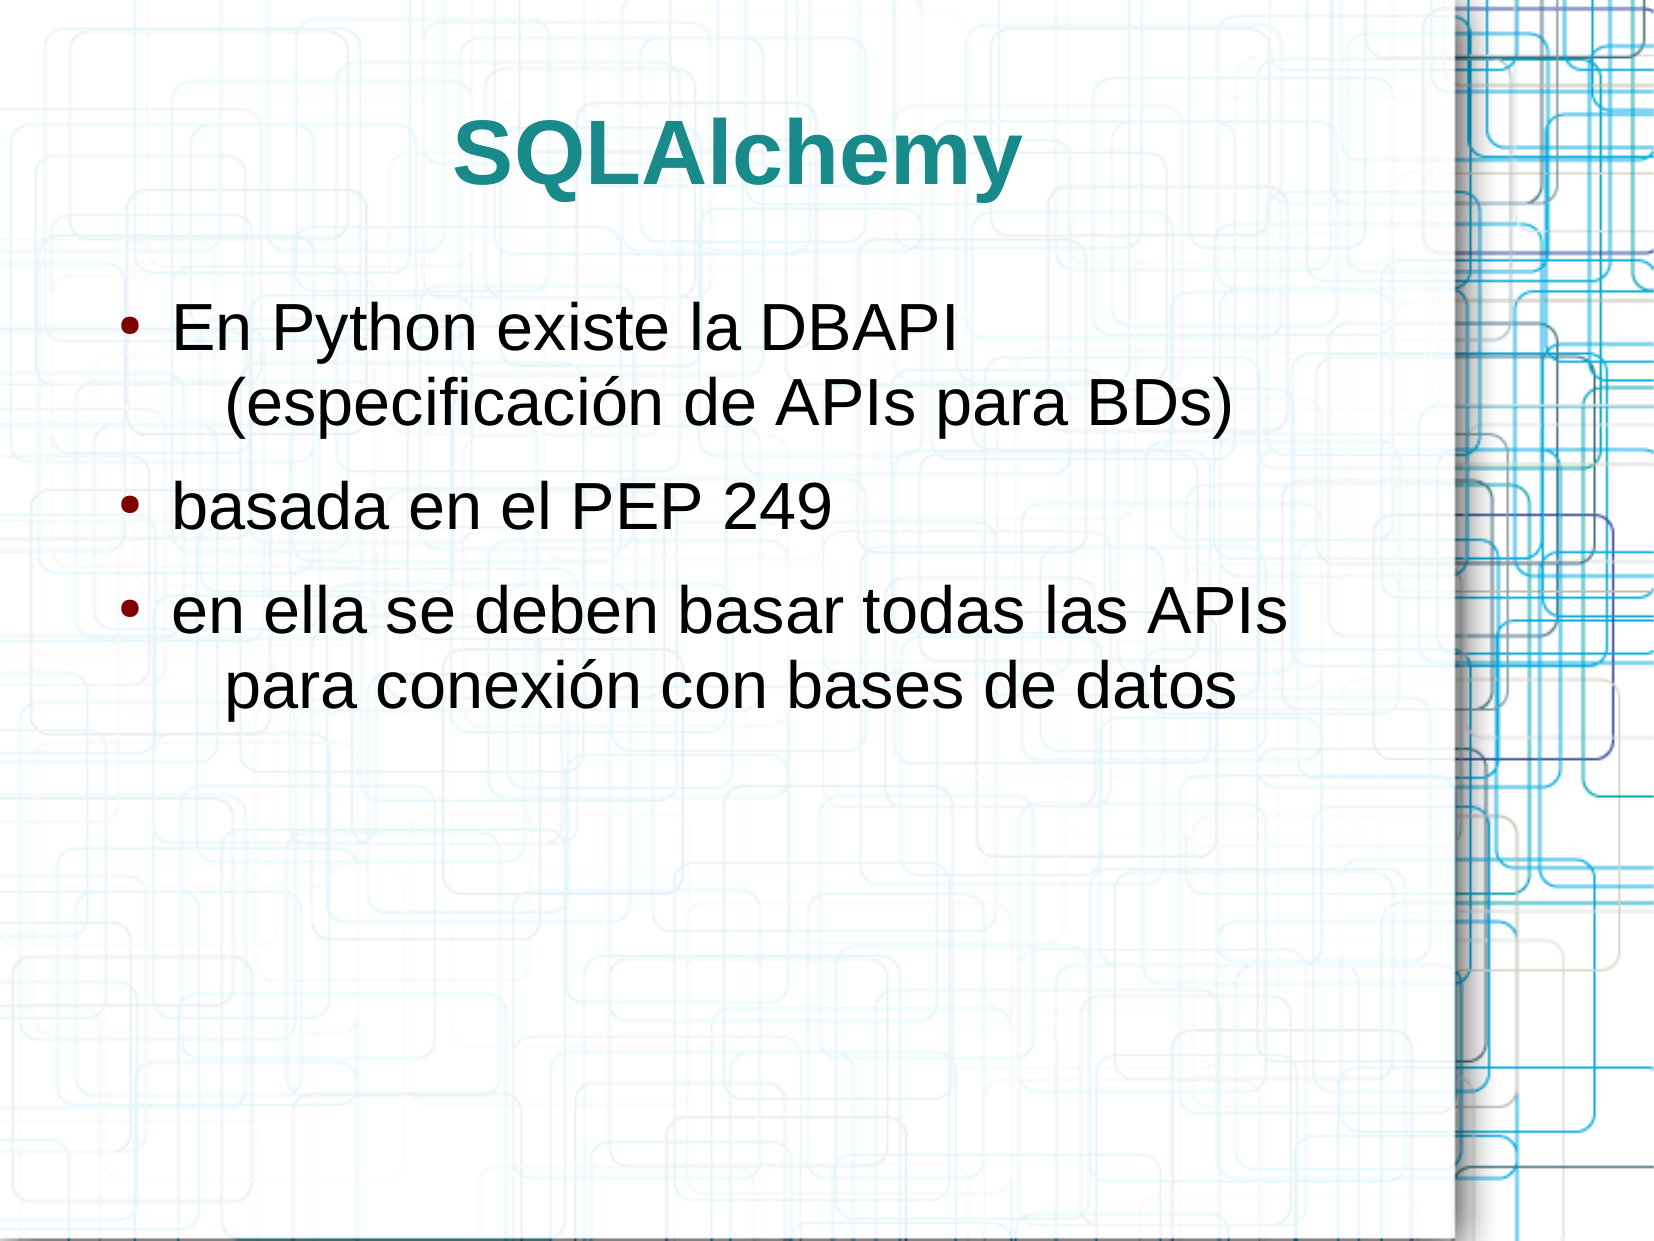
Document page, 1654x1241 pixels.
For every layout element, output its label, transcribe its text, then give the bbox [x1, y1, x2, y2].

title SQLAlchemy [59, 49, 1418, 257]
list En Python existe la DBAPI (especificación de APIs para BDs) basada en el PEP 249 en ella se deben basar todas las APIs para conexión con bases de datos [82, 290, 1418, 1010]
picture [0, 0, 1654, 1241]
